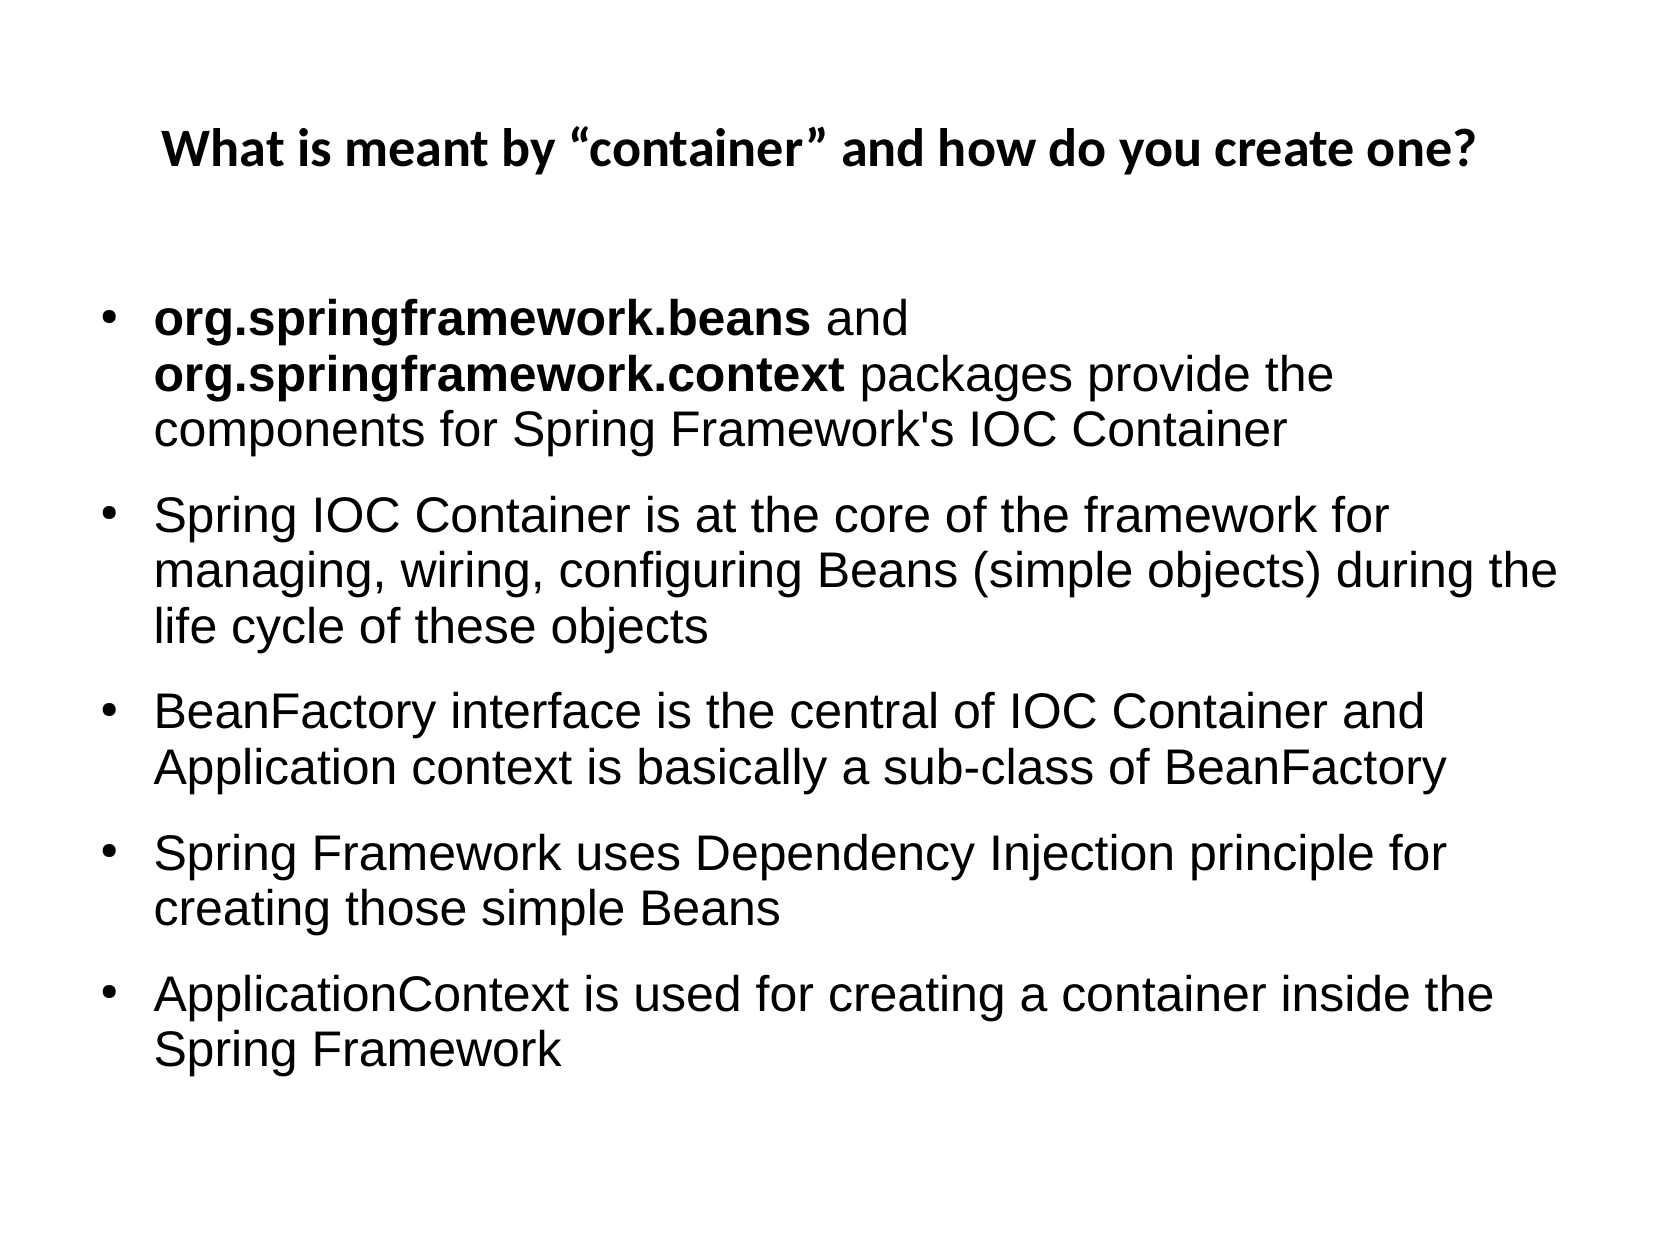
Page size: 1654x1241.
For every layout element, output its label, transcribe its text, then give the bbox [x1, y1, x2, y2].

title What is meant by “container” and how do you create one? [82, 49, 1571, 257]
list org.springframework.beans and org.springframework.context packages provide the components for Spring Framework's IOC Container Spring IOC Container is at the core of the framework for managing, wiring, configuring Beans (simple objects) during the life cycle of these objects BeanFactory interface is the central of IOC Container and Application context is basically a sub-class of BeanFactory Spring Framework uses Dependency Injection principle for creating those simple Beans ApplicationContext is used for creating a container inside the Spring Framework [82, 290, 1571, 1109]
